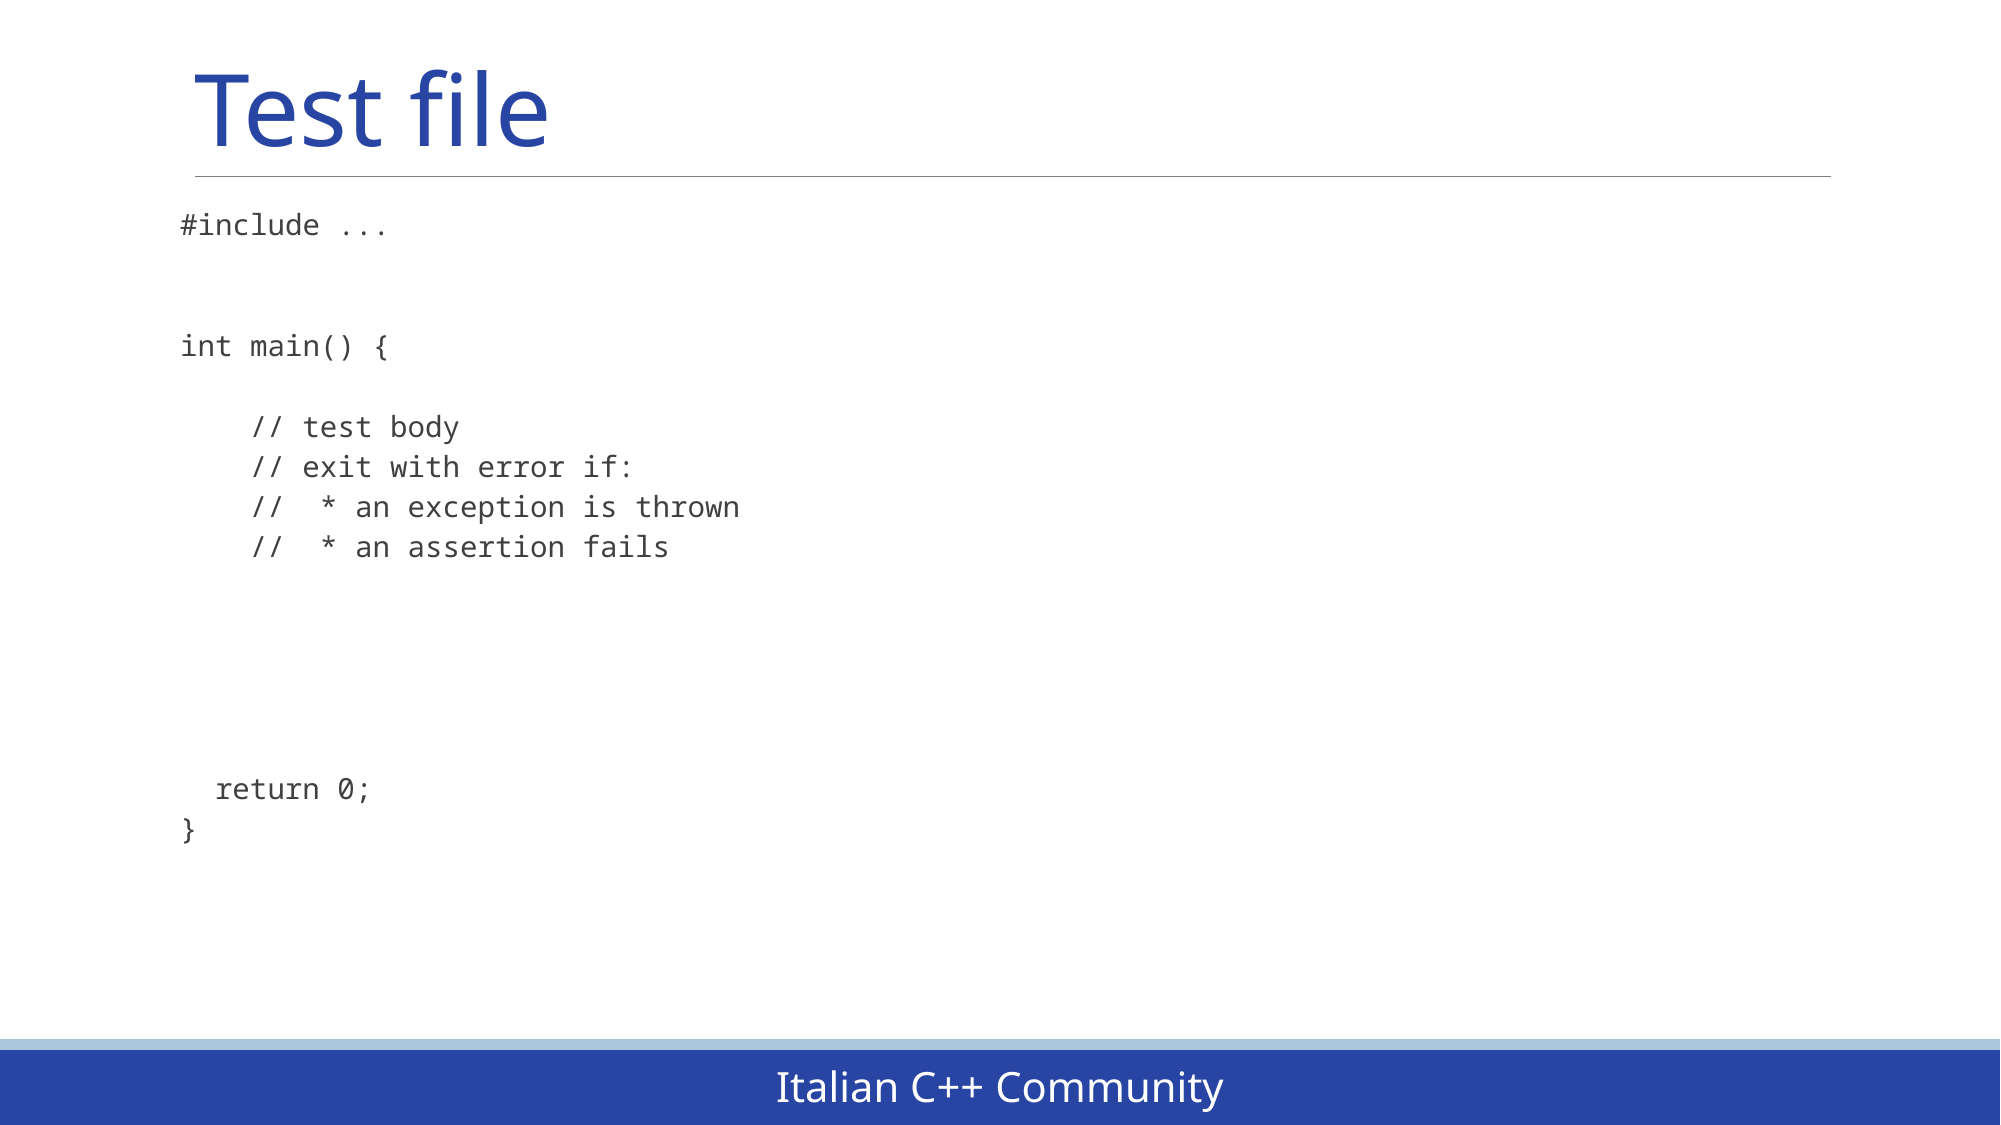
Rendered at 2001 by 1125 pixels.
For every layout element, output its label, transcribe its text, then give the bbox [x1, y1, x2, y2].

title Test file [179, 2, 1830, 175]
list #include ... int main() { // test body // exit with error if: // * an exception is thrown // * an assertion fails return 0; } [179, 202, 1830, 1011]
